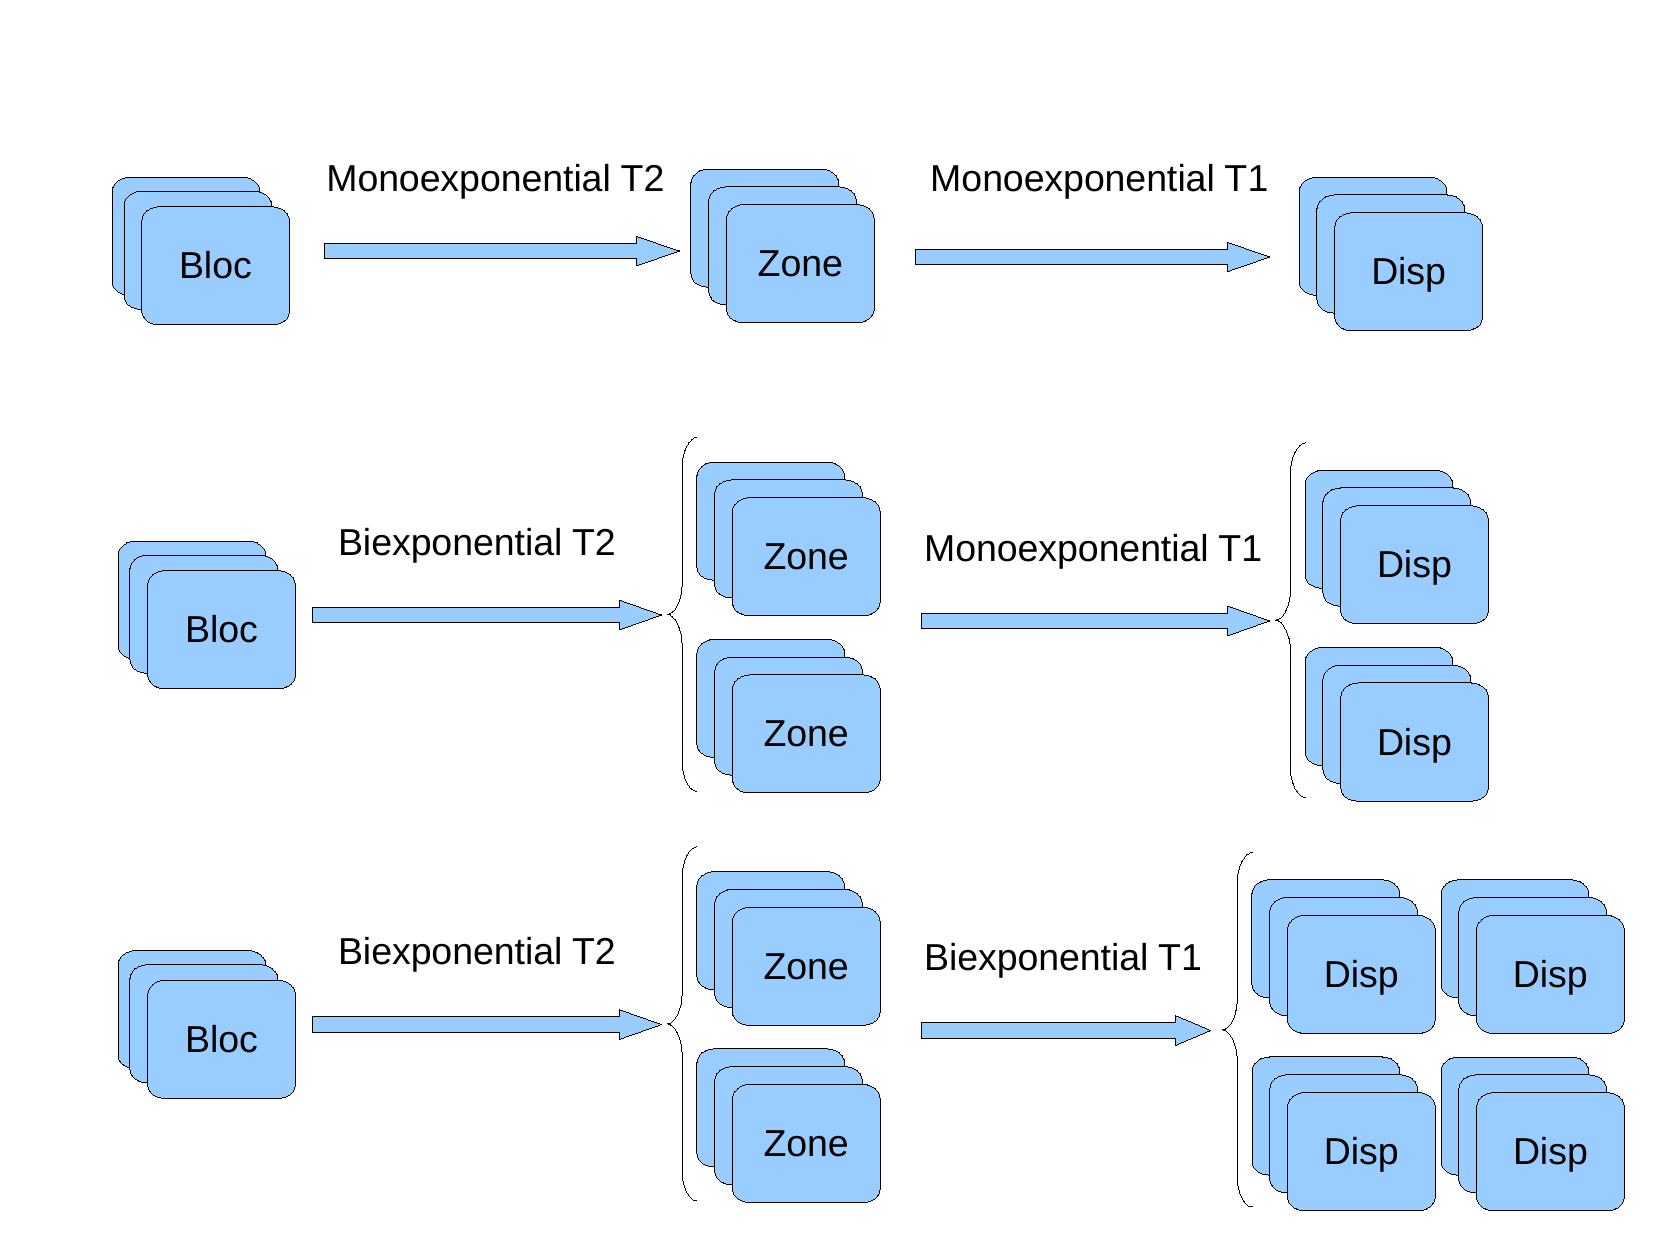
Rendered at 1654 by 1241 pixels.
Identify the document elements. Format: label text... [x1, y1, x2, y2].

text_box [921, 606, 1270, 636]
text_box Bloc [141, 206, 290, 325]
text_box Disp [1340, 505, 1489, 624]
text_box Bloc [129, 964, 278, 1083]
text_box Monoexponential T1 [915, 149, 1283, 207]
text_box Disp [1305, 470, 1453, 589]
text_box Disp [1476, 1092, 1625, 1211]
text_box Biexponential T1 [909, 929, 1217, 987]
text_box Disp [1305, 647, 1453, 766]
text_box [312, 600, 662, 630]
text_box Disp [1287, 915, 1436, 1034]
text_box Zone [732, 497, 881, 616]
text_box Zone [690, 169, 839, 288]
text_box Zone [714, 657, 863, 776]
text_box Biexponential T2 [323, 513, 631, 571]
text_box Disp [1269, 897, 1418, 1016]
text_box Zone [696, 871, 845, 990]
text_box Disp [1441, 879, 1589, 998]
text_box Zone [696, 462, 845, 581]
text_box Bloc [124, 191, 272, 310]
text_box [324, 236, 680, 266]
text_box Disp [1322, 487, 1471, 607]
text_box Biexponential T2 [323, 923, 631, 981]
text_box Zone [732, 1084, 881, 1203]
text_box Disp [1458, 897, 1607, 1016]
text_box Zone [732, 674, 881, 793]
text_box Zone [726, 204, 875, 323]
text_box Disp [1299, 177, 1447, 296]
text_box [921, 1015, 1211, 1046]
text_box Zone [714, 479, 863, 598]
text_box Zone [732, 907, 881, 1026]
text_box [915, 242, 1270, 272]
text_box Zone [696, 639, 845, 758]
text_box Disp [1252, 1056, 1400, 1176]
text_box Zone [714, 1066, 863, 1185]
text_box Bloc [118, 950, 266, 1068]
text_box Monoexponential T2 [311, 149, 680, 207]
text_box Bloc [147, 570, 296, 689]
text_box Disp [1476, 915, 1625, 1034]
text_box Disp [1334, 212, 1483, 331]
text_box Monoexponential T1 [909, 519, 1278, 577]
text_box Zone [708, 186, 857, 305]
text_box Disp [1316, 194, 1465, 314]
text_box Disp [1441, 1057, 1589, 1176]
text_box Bloc [118, 541, 266, 659]
text_box Disp [1322, 665, 1471, 784]
text_box Disp [1287, 1092, 1436, 1211]
text_box [312, 1009, 662, 1040]
text_box Disp [1251, 879, 1400, 998]
text_box Bloc [129, 555, 278, 674]
text_box Bloc [147, 980, 296, 1099]
text_box Bloc [112, 177, 260, 295]
text_box Disp [1340, 682, 1489, 802]
text_box Zone [696, 1048, 845, 1167]
text_box Disp [1458, 1074, 1607, 1193]
text_box Disp [1269, 1074, 1418, 1193]
text_box Zone [714, 889, 863, 1008]
